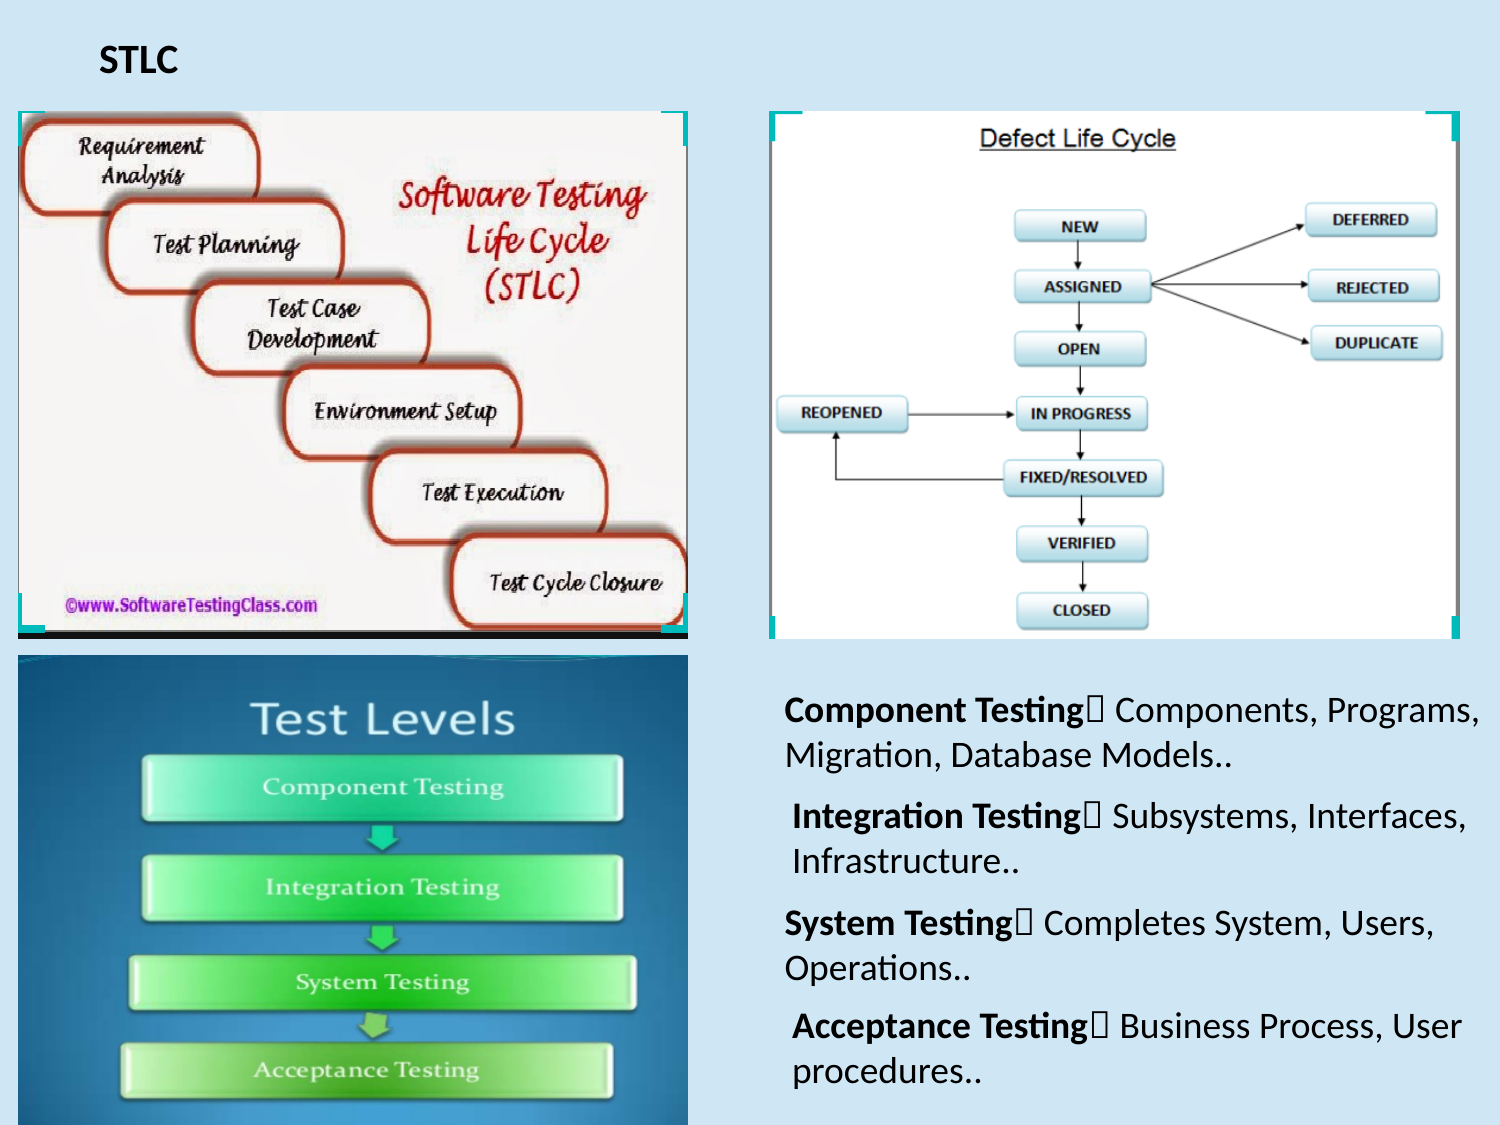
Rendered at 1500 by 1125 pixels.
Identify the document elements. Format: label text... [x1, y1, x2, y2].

picture [18, 655, 688, 1125]
text_box STLC [84, 24, 877, 90]
picture [18, 111, 688, 639]
picture [769, 111, 1460, 639]
text_box Integration Testing Subsystems, Interfaces, Infrastructure.. [777, 784, 1500, 889]
text_box System Testing Completes System, Users, Operations.. [769, 890, 1500, 995]
text_box Component Testing Components, Programs, Migration, Database Models.. [769, 678, 1500, 783]
text_box Acceptance Testing Business Process, User procedures.. [777, 993, 1500, 1099]
